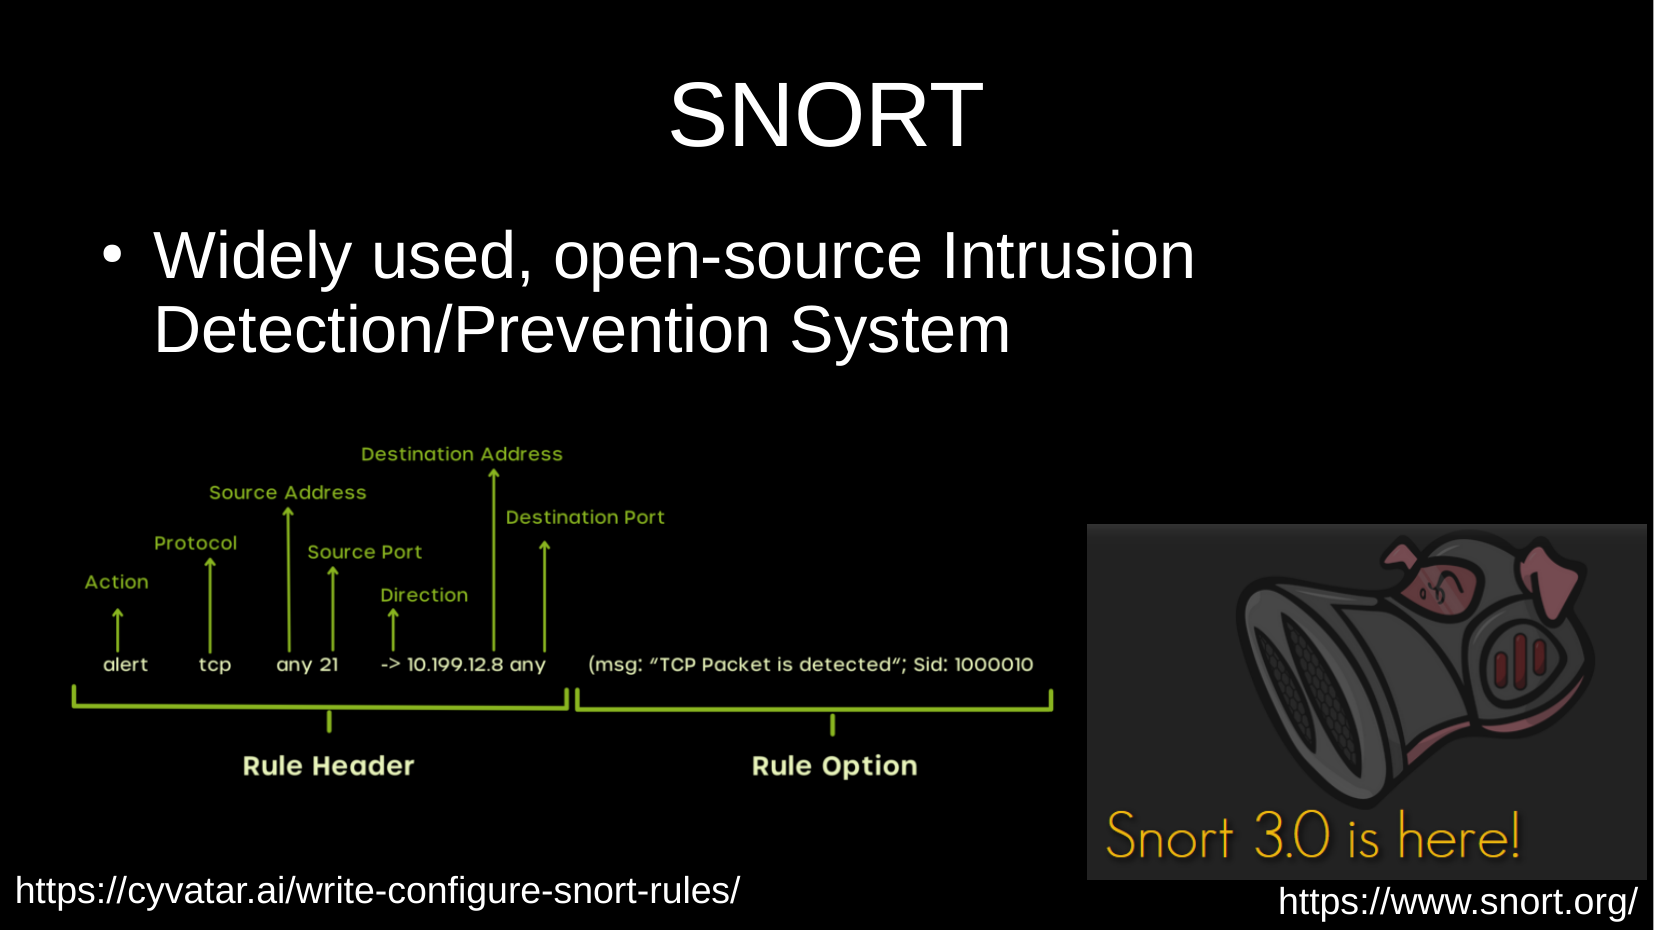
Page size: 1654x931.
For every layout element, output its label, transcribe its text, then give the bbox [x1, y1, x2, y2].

title SNORT [82, 37, 1571, 193]
text_box https://cyvatar.ai/write-configure-snort-rules/ [0, 862, 757, 920]
picture [37, 337, 1647, 881]
list Widely used, open-source Intrusion Detection/Prevention System [82, 217, 1571, 758]
text_box https://www.snort.org/ [1263, 873, 1654, 931]
